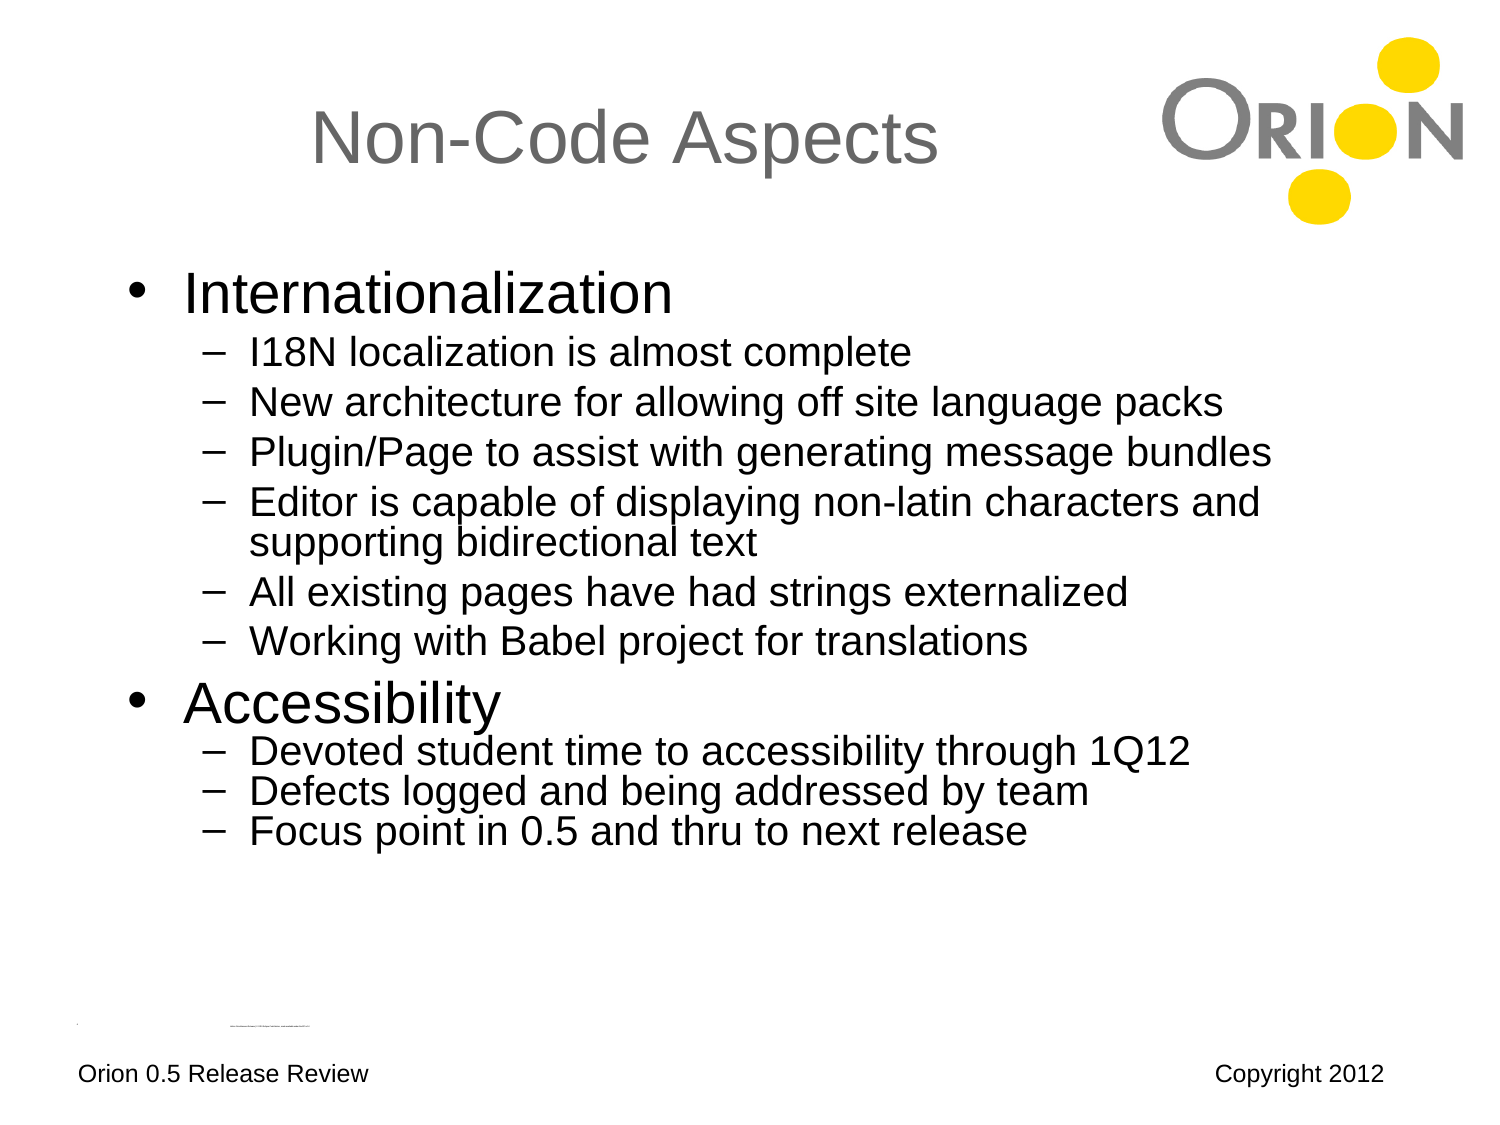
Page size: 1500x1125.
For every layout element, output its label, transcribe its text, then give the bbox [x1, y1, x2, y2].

title Non-Code Aspects [74, 45, 1176, 233]
picture [1162, 37, 1463, 225]
list Internationalization I18N localization is almost complete New architecture for allowing off site language packs Plugin/Page to assist with generating message bundles Editor is capable of displaying non-latin characters and supporting bidirectional text All existing pages have had strings externalized Working with Babel project for translations Accessibility Devoted student time to accessibility through 1Q12 Defects logged and being addressed by team Focus point in 0.5 and thru to next release [112, 261, 1463, 976]
